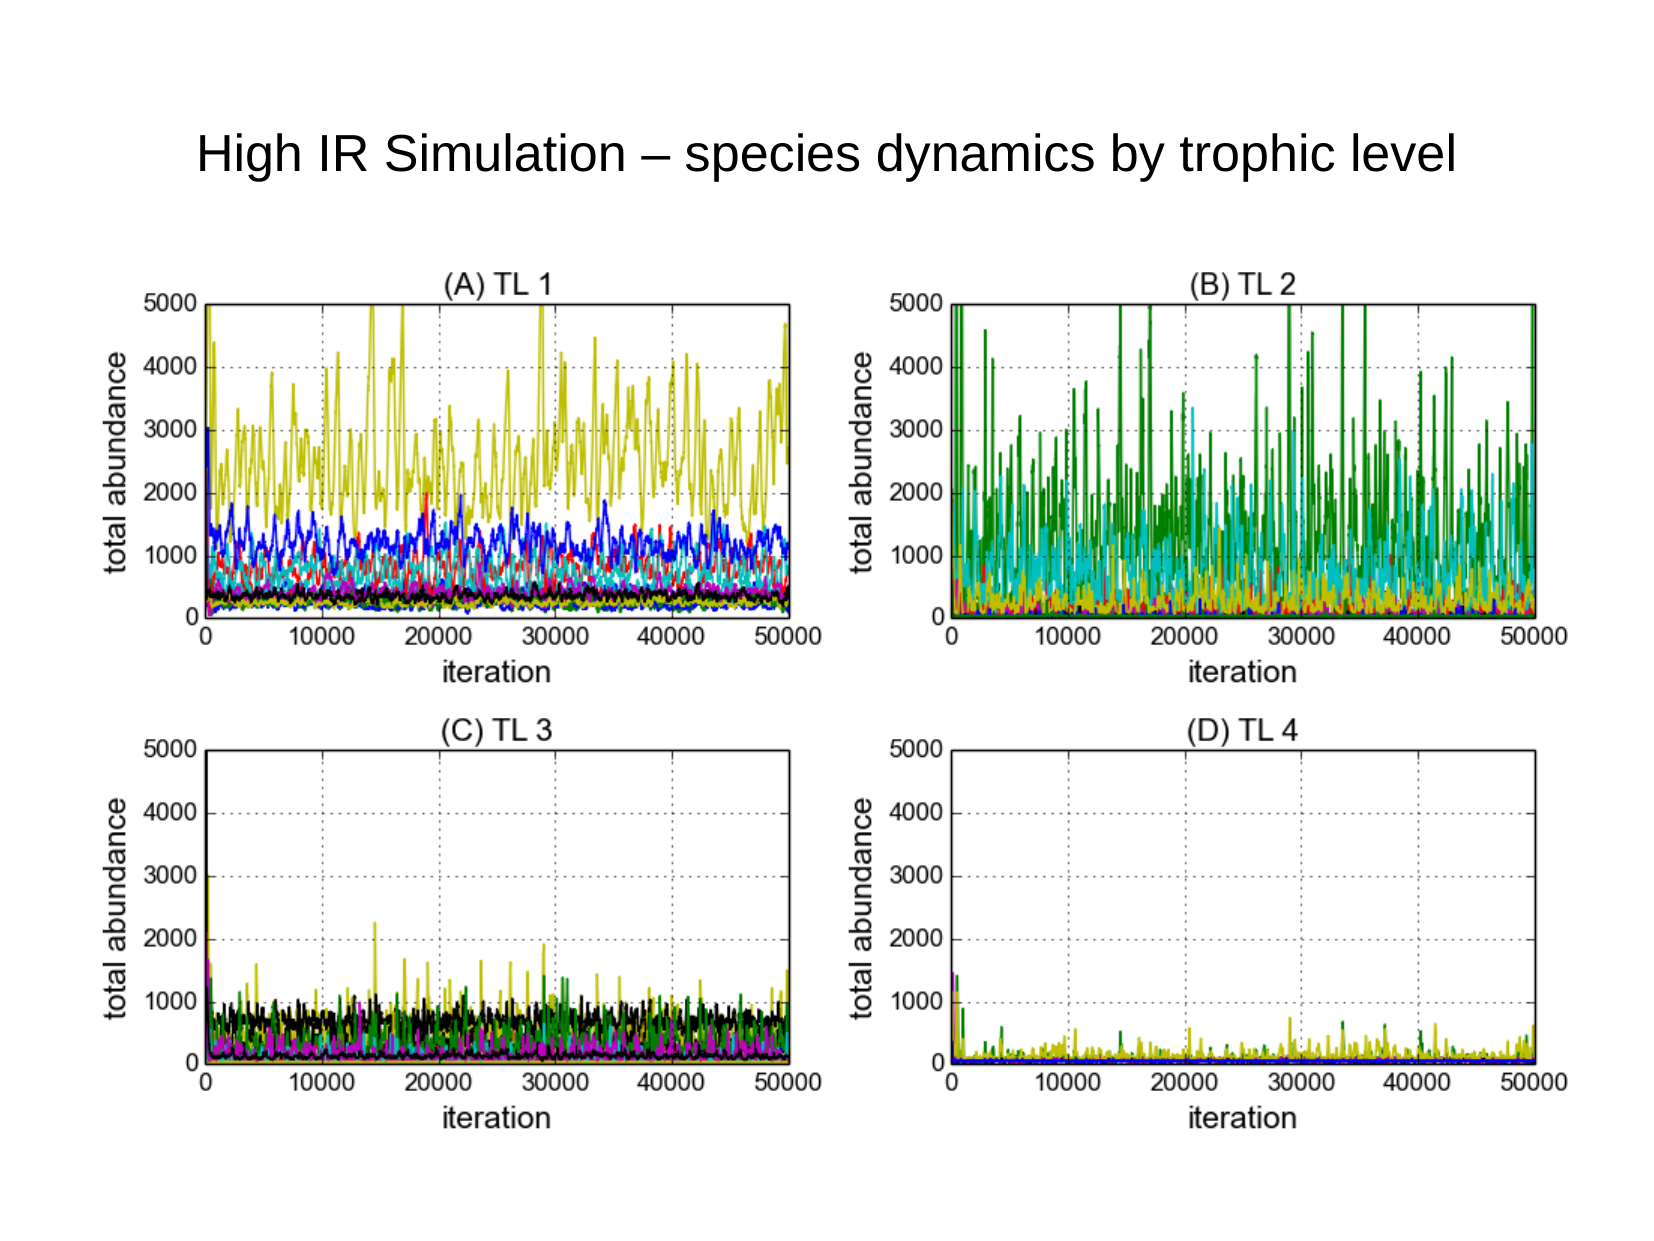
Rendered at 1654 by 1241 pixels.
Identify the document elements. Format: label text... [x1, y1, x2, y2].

picture [76, 244, 1595, 1163]
title High IR Simulation – species dynamics by trophic level [82, 49, 1571, 244]
